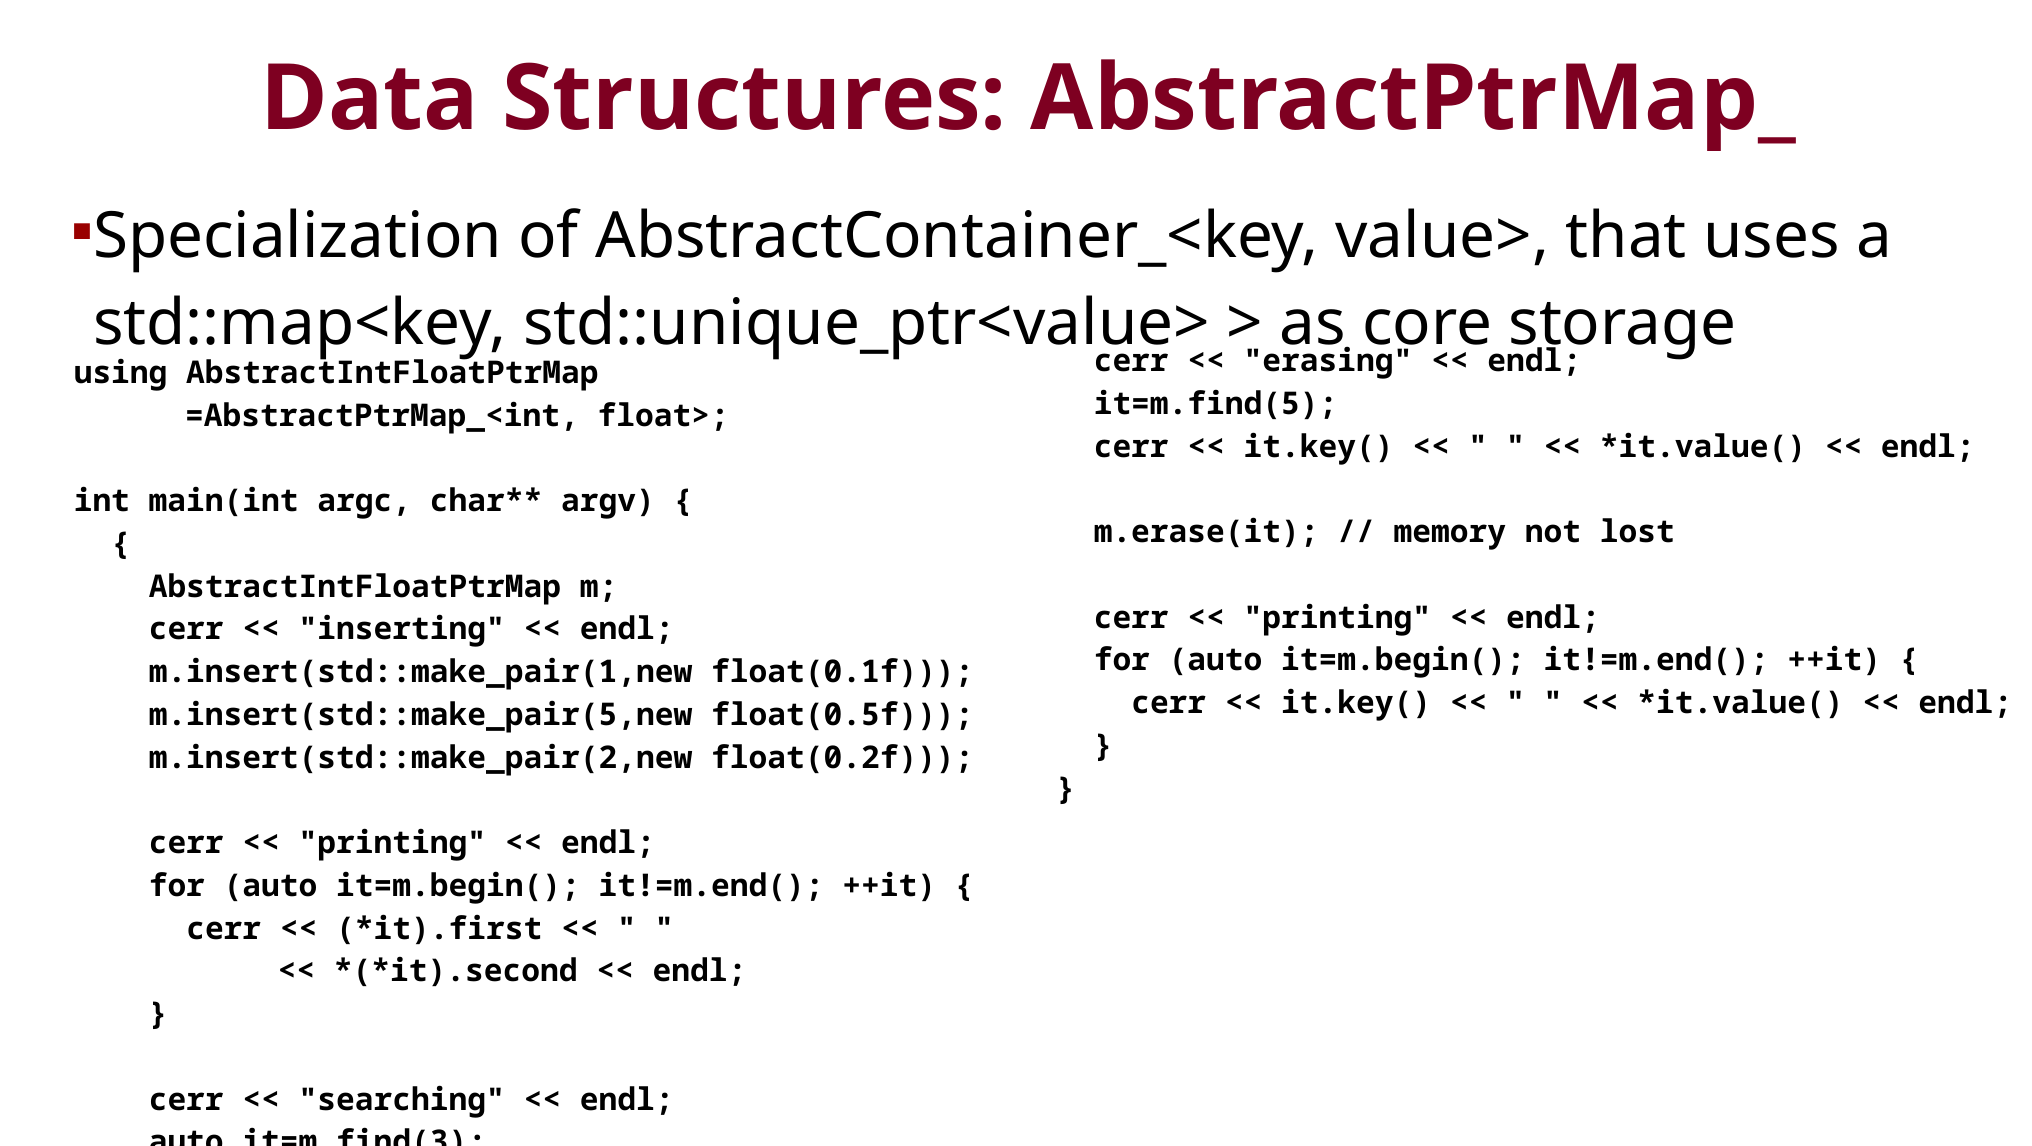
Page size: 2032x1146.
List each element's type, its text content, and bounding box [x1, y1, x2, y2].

text_box using AbstractIntFloatPtrMap =AbstractPtrMap_<int, float>; int main(int argc, char** argv) { { AbstractIntFloatPtrMap m; cerr << "inserting" << endl; m.insert(std::make_pair(1,new float(0.1f))); m.insert(std::make_pair(5,new float(0.5f))); m.insert(std::make_pair(2,new float(0.2f))); cerr << "printing" << endl; for (auto it=m.begin(); it!=m.end(); ++it) { cerr << (*it).first << " " << *(*it).second << endl; } cerr << "searching" << endl; auto it=m.find(3); if (it==m.end()) cerr << "not found" << endl; [59, 342, 1040, 1140]
title Data Structures: AbstractPtrMap_ [37, 10, 2020, 178]
text_box cerr << "erasing" << endl; it=m.find(5); cerr << it.key() << " " << *it.value() << endl; m.erase(it); // memory not lost cerr << "printing" << endl; for (auto it=m.begin(); it!=m.end(); ++it) { cerr << it.key() << " " << *it.value() << endl; } } [1003, 330, 2032, 1108]
list Specialization of AbstractContainer_<key, value>, that uses a std::map<key, std::unique_ptr<value> > as core storage [59, 188, 1985, 342]
